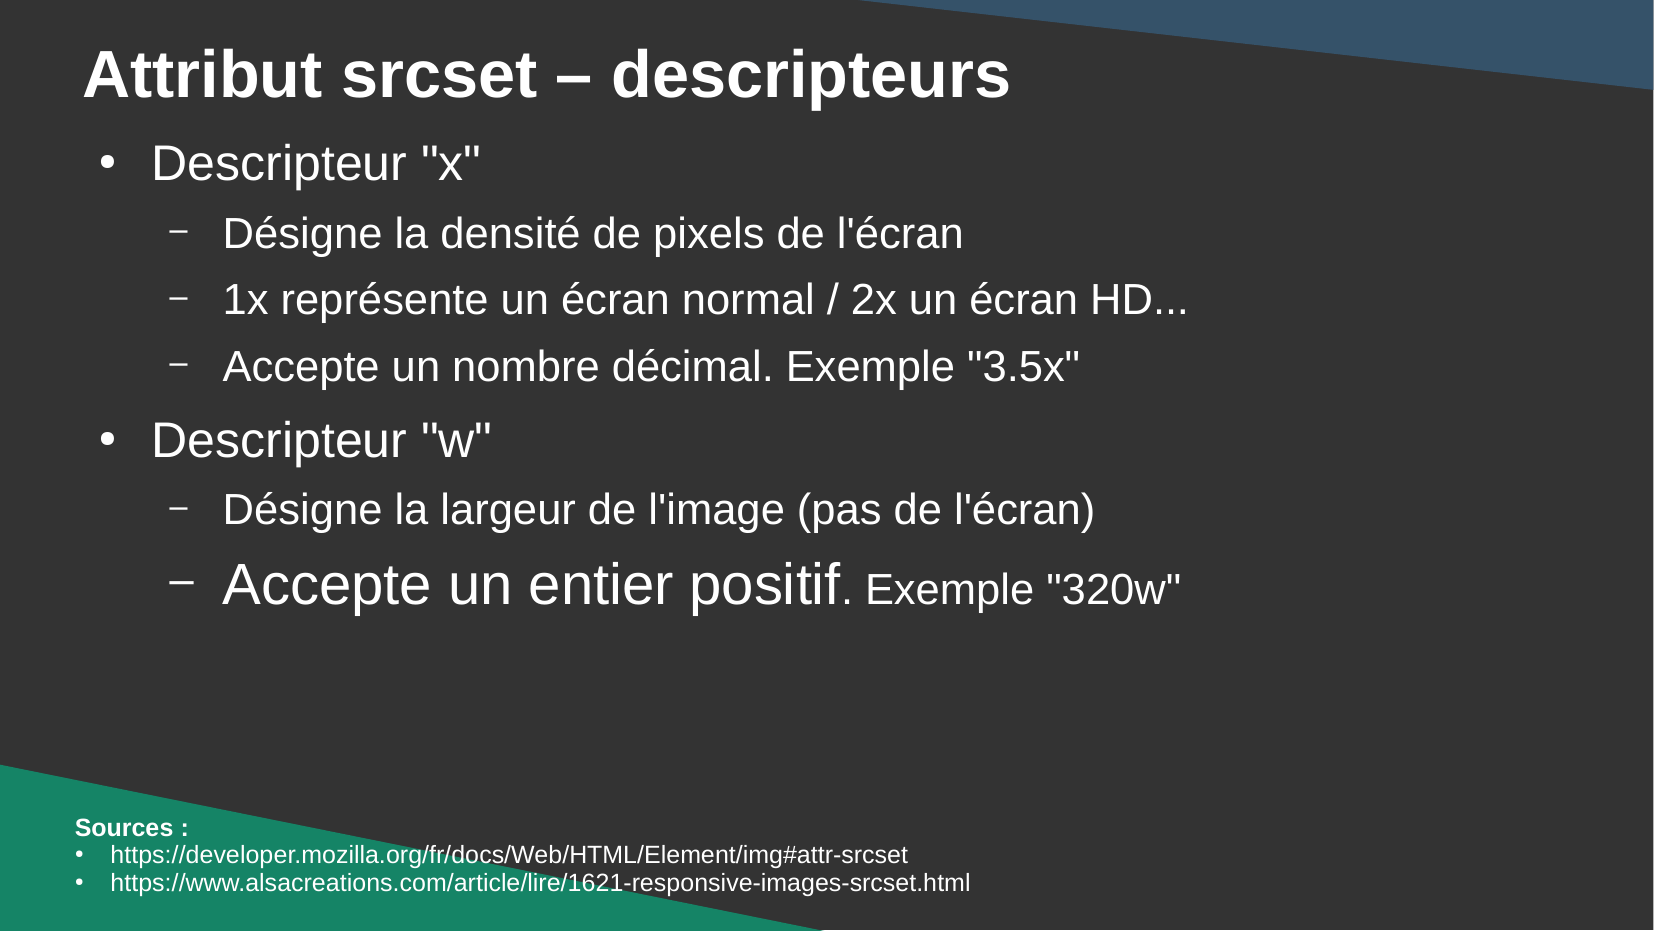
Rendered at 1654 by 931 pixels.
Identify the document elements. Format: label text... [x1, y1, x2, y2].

text_box [0, 764, 200, 931]
list Descripteur "x" Désigne la densité de pixels de l'écran 1x représente un écran normal / 2x un écran HD... Accepte un nombre décimal. Exemple "3.5x" Descripteur "w" Désigne la largeur de l'image (pas de l'écran) Accepte un entier positif. Exemple "320w" [80, 135, 1605, 629]
title Attribut srcset – descripteurs [82, 37, 1571, 122]
text_box [857, 0, 1654, 90]
text_box Sources : https://developer.mozilla.org/fr/docs/Web/HTML/Element/img#attr-srcset https://www.alsacreations.com/article/lire/1621-responsive-images-srcset.html [60, 805, 1546, 931]
